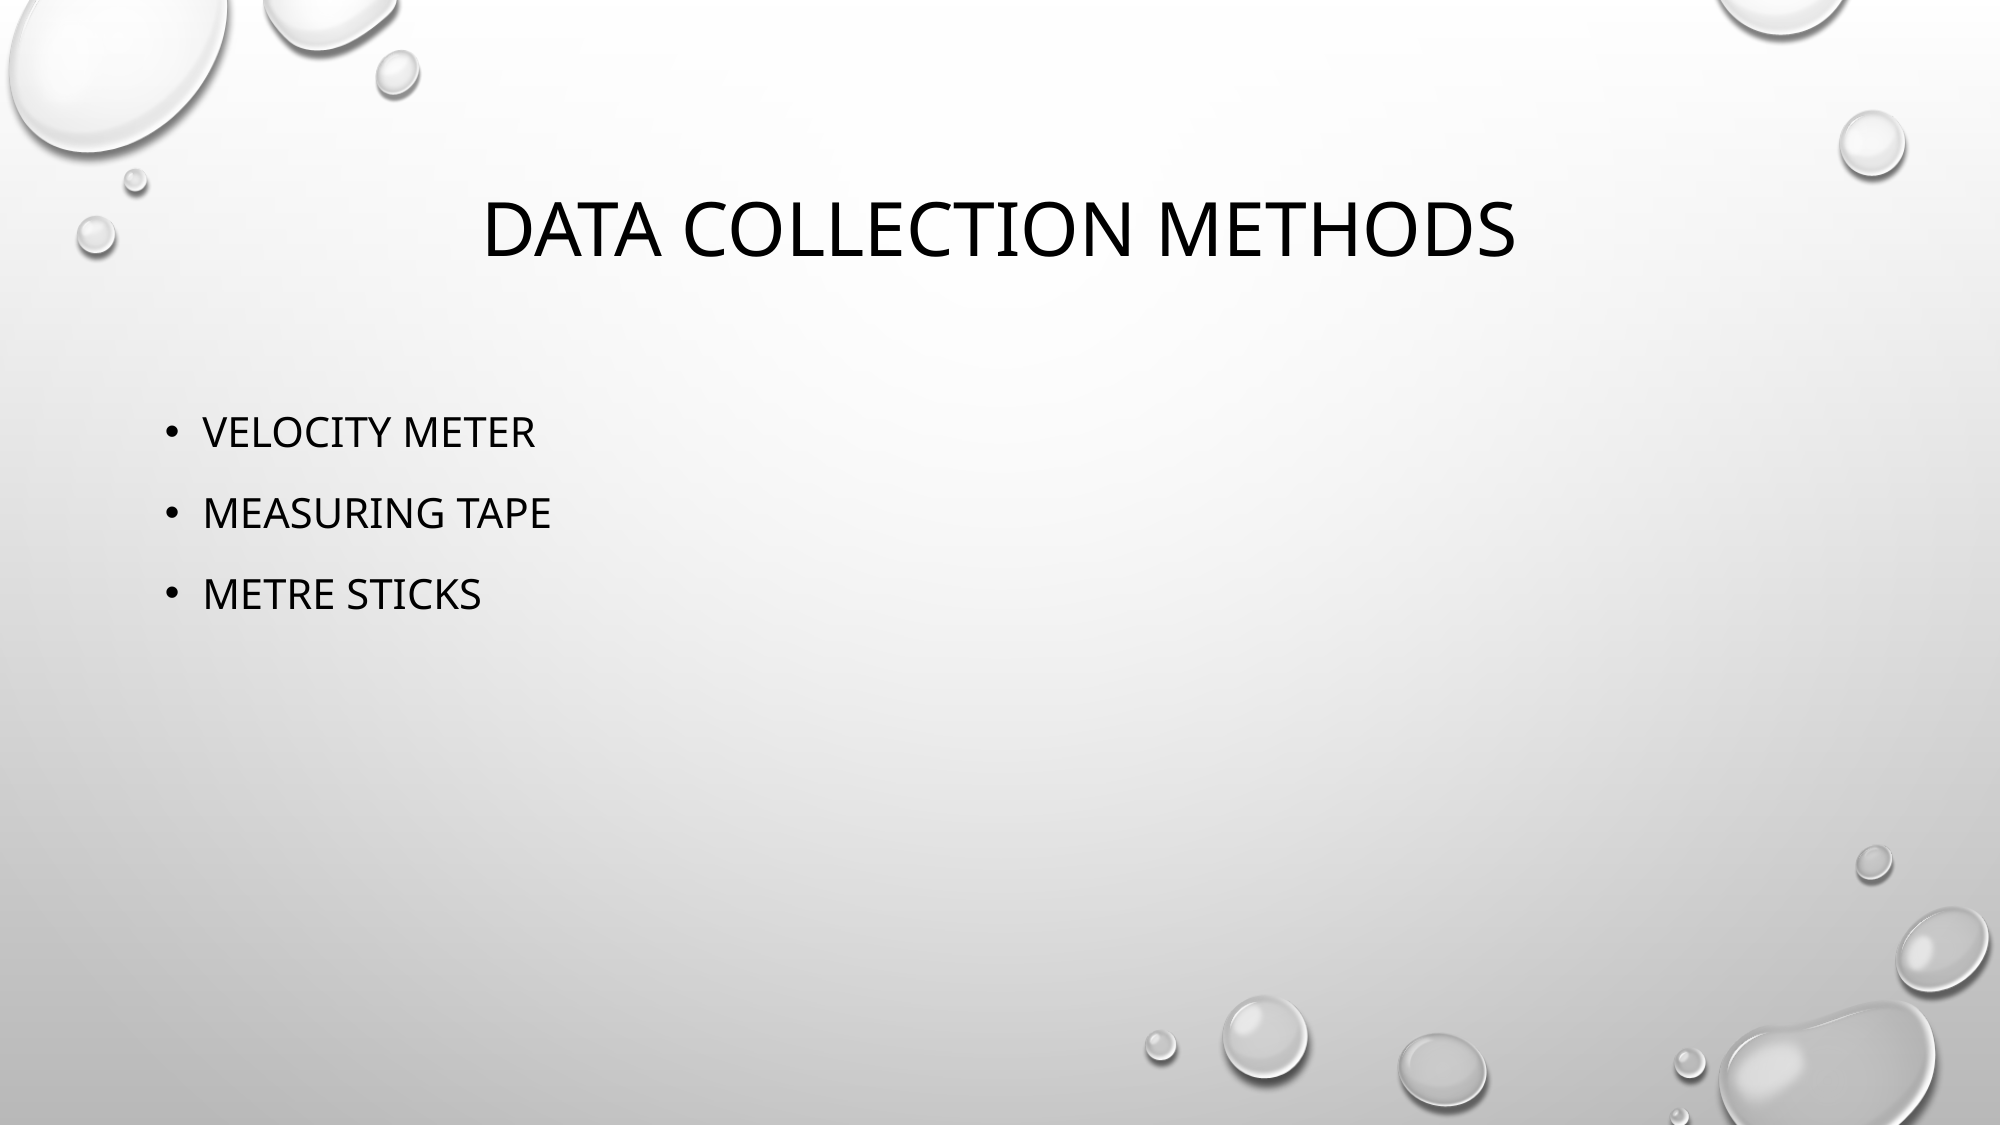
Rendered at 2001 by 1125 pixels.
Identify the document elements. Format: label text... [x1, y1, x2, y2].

list velocity meter measuring tape metre sticks [149, 388, 1850, 950]
title Data collection methods [149, 101, 1851, 364]
